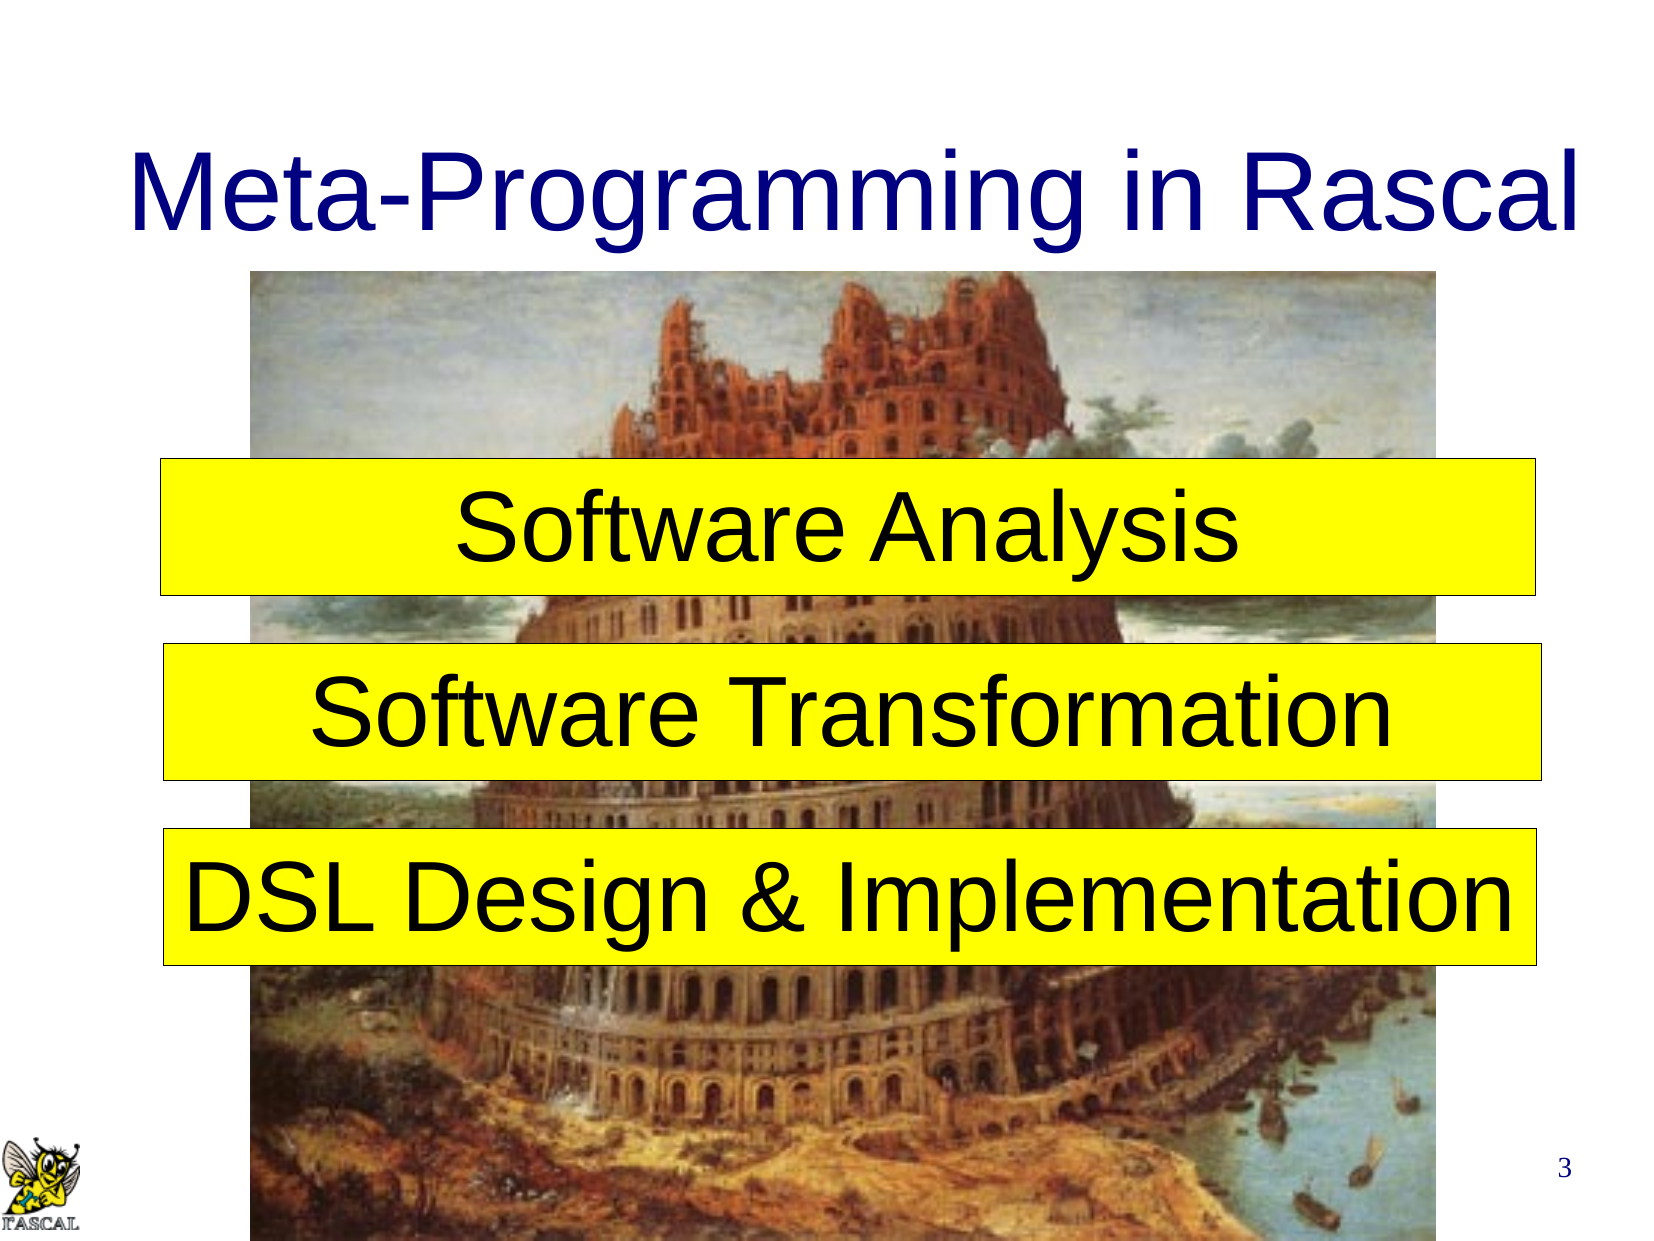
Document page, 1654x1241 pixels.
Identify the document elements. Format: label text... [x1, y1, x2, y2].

text_box Software Transformation [163, 643, 1542, 781]
picture [250, 596, 1436, 643]
picture [250, 966, 1436, 1241]
text_box Meta-Programming in Rascal [111, 121, 1599, 262]
text_box Software Analysis [160, 458, 1536, 596]
picture [250, 781, 1436, 828]
picture [1, 1137, 80, 1230]
picture [250, 271, 1436, 458]
text_box DSL Design & Implementation [163, 828, 1537, 966]
